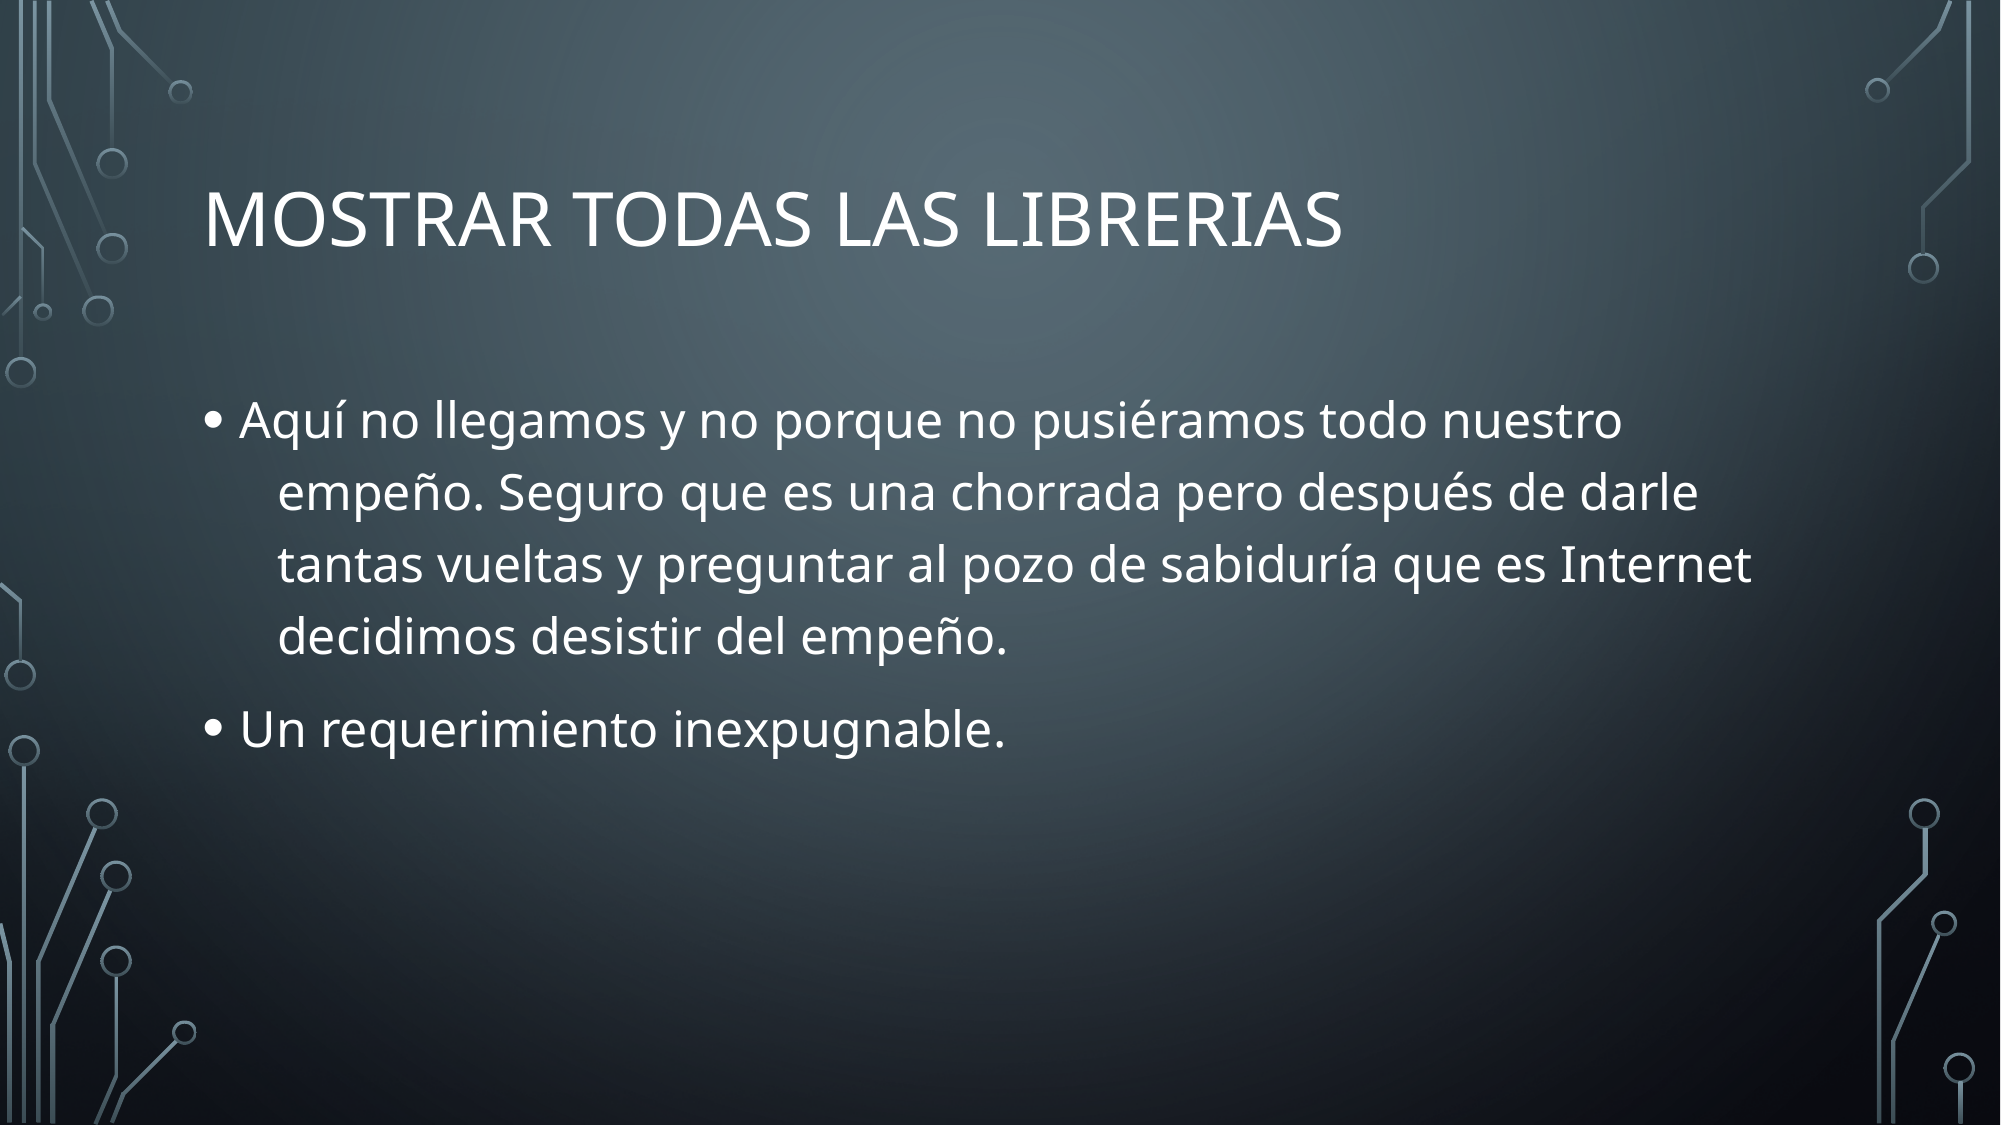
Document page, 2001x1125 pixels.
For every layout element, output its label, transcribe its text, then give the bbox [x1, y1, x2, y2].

list Aquí no llegamos y no porque no pusiéramos todo nuestro empeño. Seguro que es una chorrada pero después de darle tantas vueltas y preguntar al pozo de sabiduría que es Internet decidimos desistir del empeño. Un requerimiento inexpugnable. [187, 369, 1813, 951]
title Mostrar todas las librerias [187, 101, 1813, 344]
